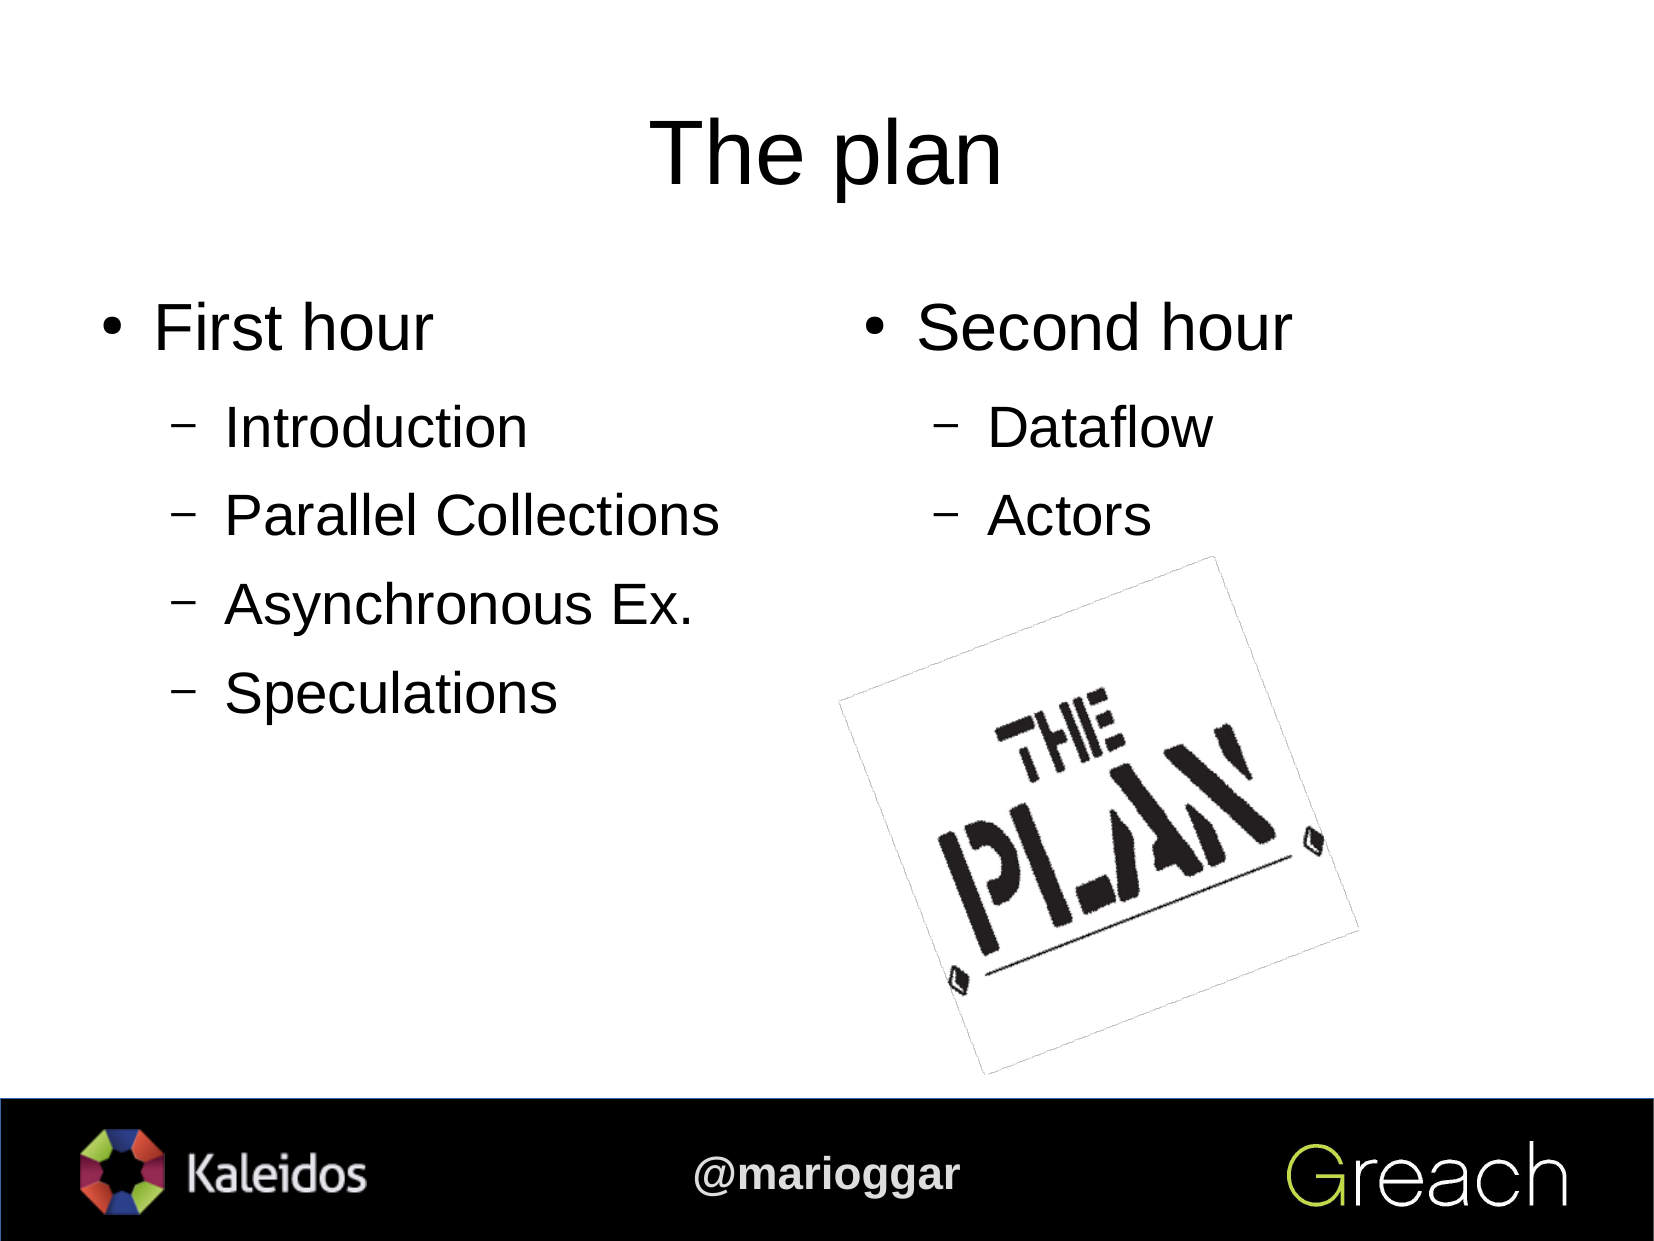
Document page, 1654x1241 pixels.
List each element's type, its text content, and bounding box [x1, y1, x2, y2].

picture [80, 1129, 367, 1215]
picture [838, 698, 845, 718]
picture [959, 1010, 1151, 1075]
list First hour Introduction Parallel Collections Asynchronous Ex. Speculations [82, 290, 809, 1010]
picture [1287, 1141, 1571, 1216]
list Second hour Dataflow Actors [845, 290, 1572, 1010]
title The plan [82, 49, 1571, 257]
